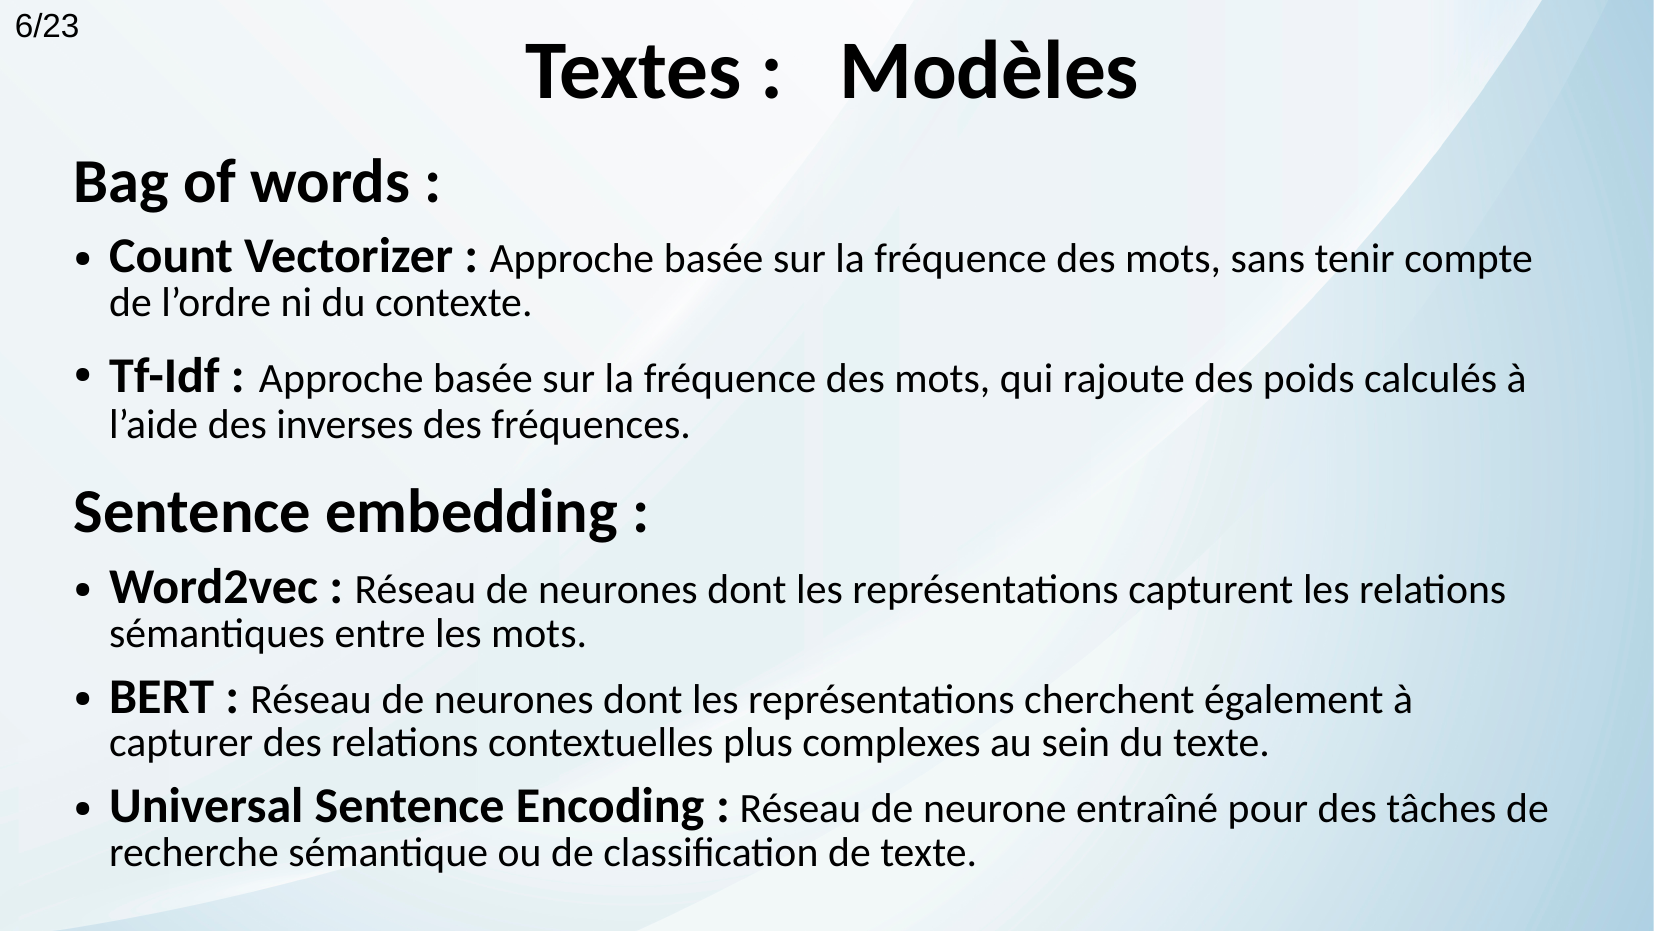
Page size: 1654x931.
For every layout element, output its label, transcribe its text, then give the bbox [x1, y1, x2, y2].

text_box 6/23 [0, 0, 88, 60]
picture [0, 0, 1654, 931]
text_box Sentence embedding : Word2vec : Réseau de neurones dont les représentations capturent les relations sémantiques entre les mots. BERT : Réseau de neurones dont les représentations cherchent également à capturer des relations contextuelles plus complexes au sein du texte. Universal Sentence Encoding : Réseau de neurone entraîné pour des tâches de recherche sémantique ou de classification de texte. [59, 478, 1565, 885]
title Textes : Modèles [88, 0, 1577, 156]
text_box Bag of words : Count Vectorizer : Approche basée sur la fréquence des mots, sans tenir compte de l’ordre ni du contexte. Tf-Idf : Approche basée sur la fréquence des mots, qui rajoute des poids calculés à l’aide des inverses des fréquences. [59, 147, 1565, 478]
